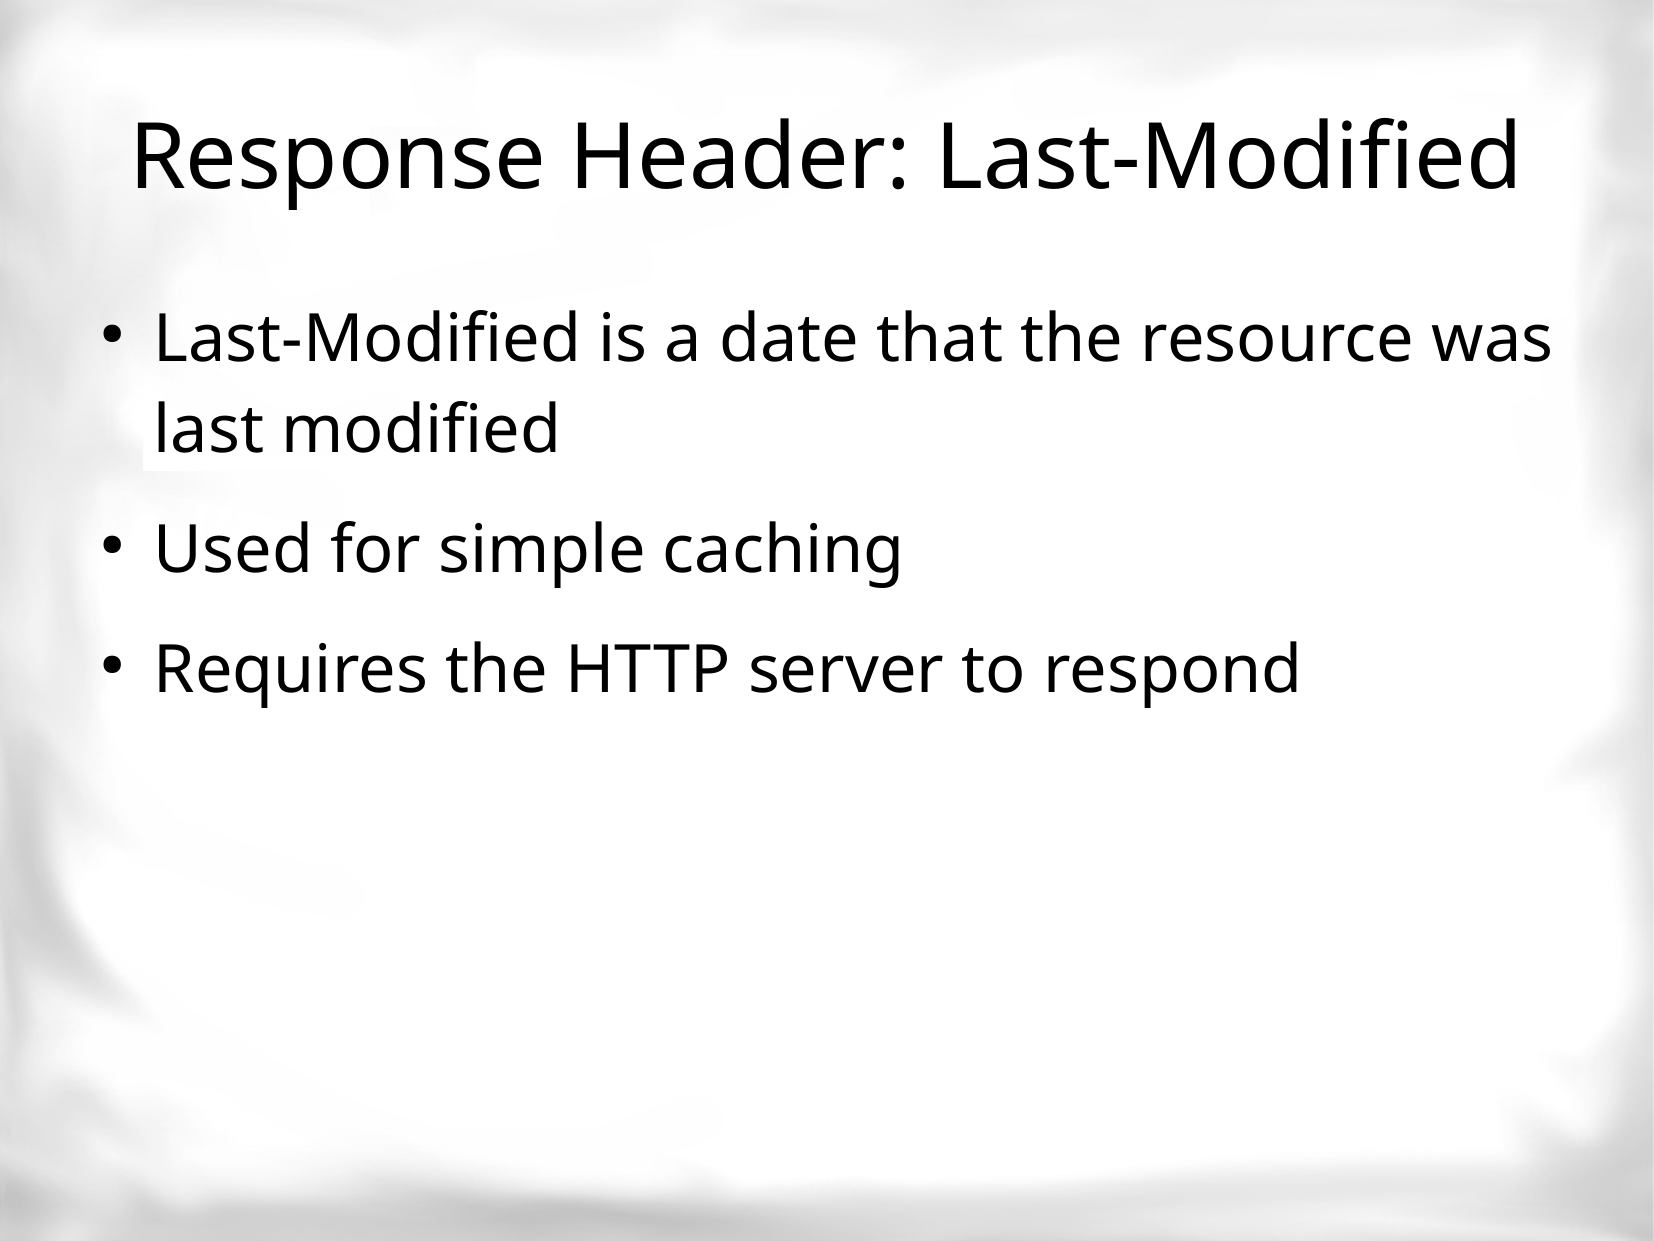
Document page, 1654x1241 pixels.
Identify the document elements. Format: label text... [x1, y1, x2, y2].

list Last-Modified is a date that the resource was last modified Used for simple caching Requires the HTTP server to respond [82, 290, 1571, 1010]
title Response Header: Last-Modified [82, 49, 1571, 257]
picture [0, 0, 1654, 1241]
